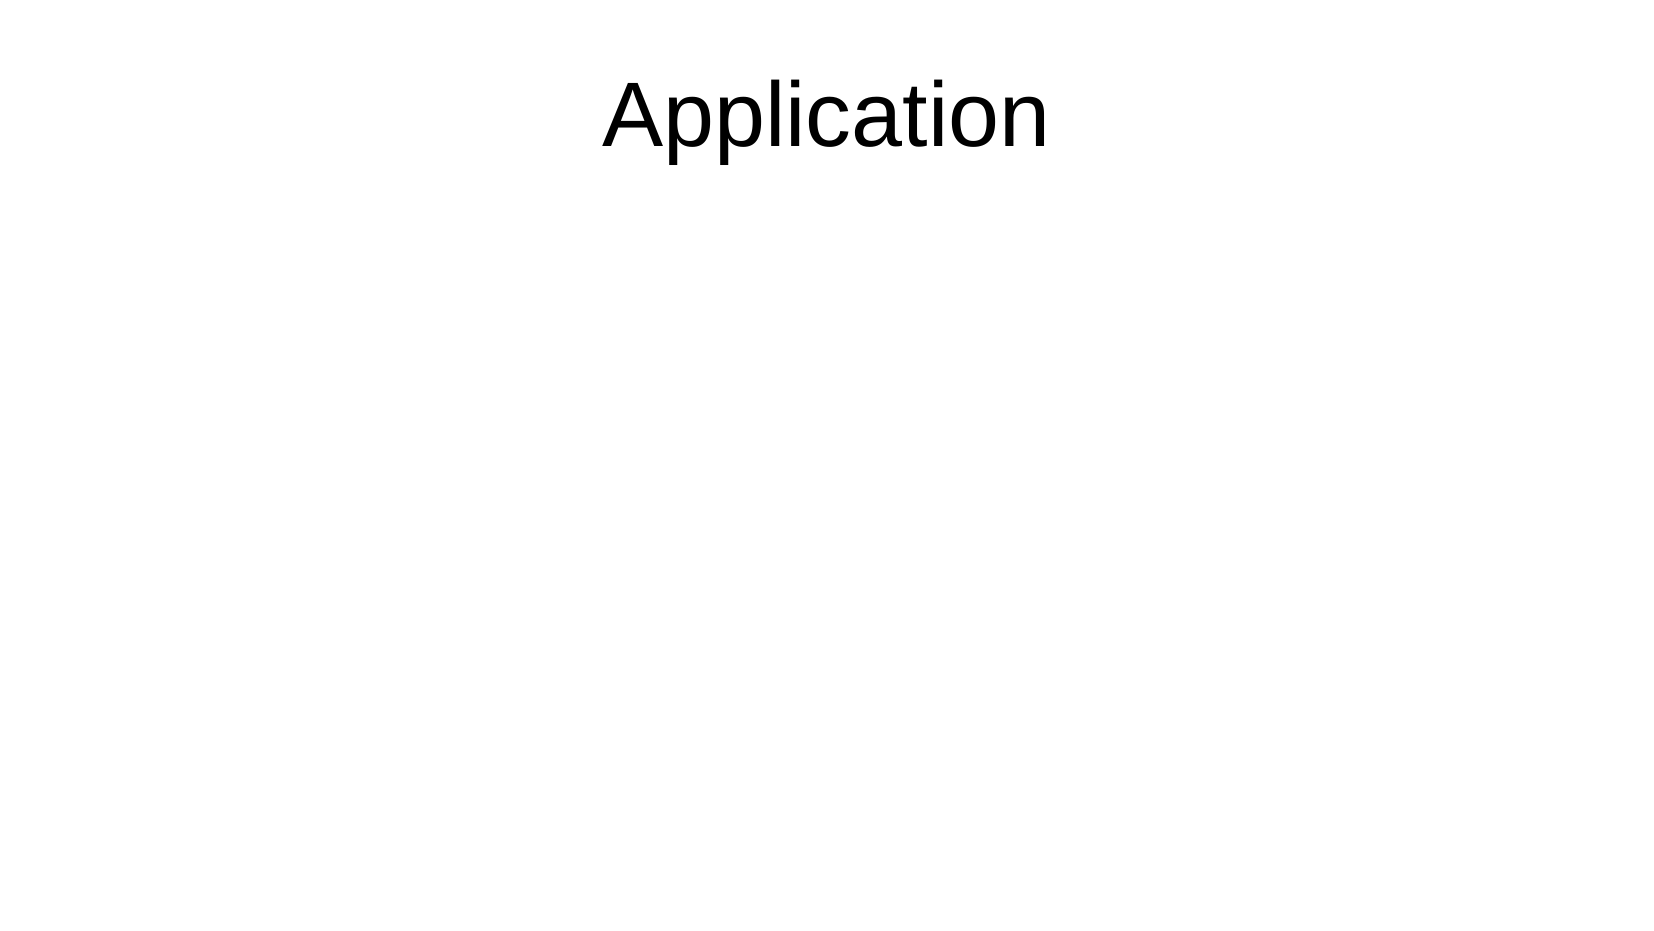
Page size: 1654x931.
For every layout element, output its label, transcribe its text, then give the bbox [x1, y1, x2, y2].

title Application [82, 37, 1571, 193]
